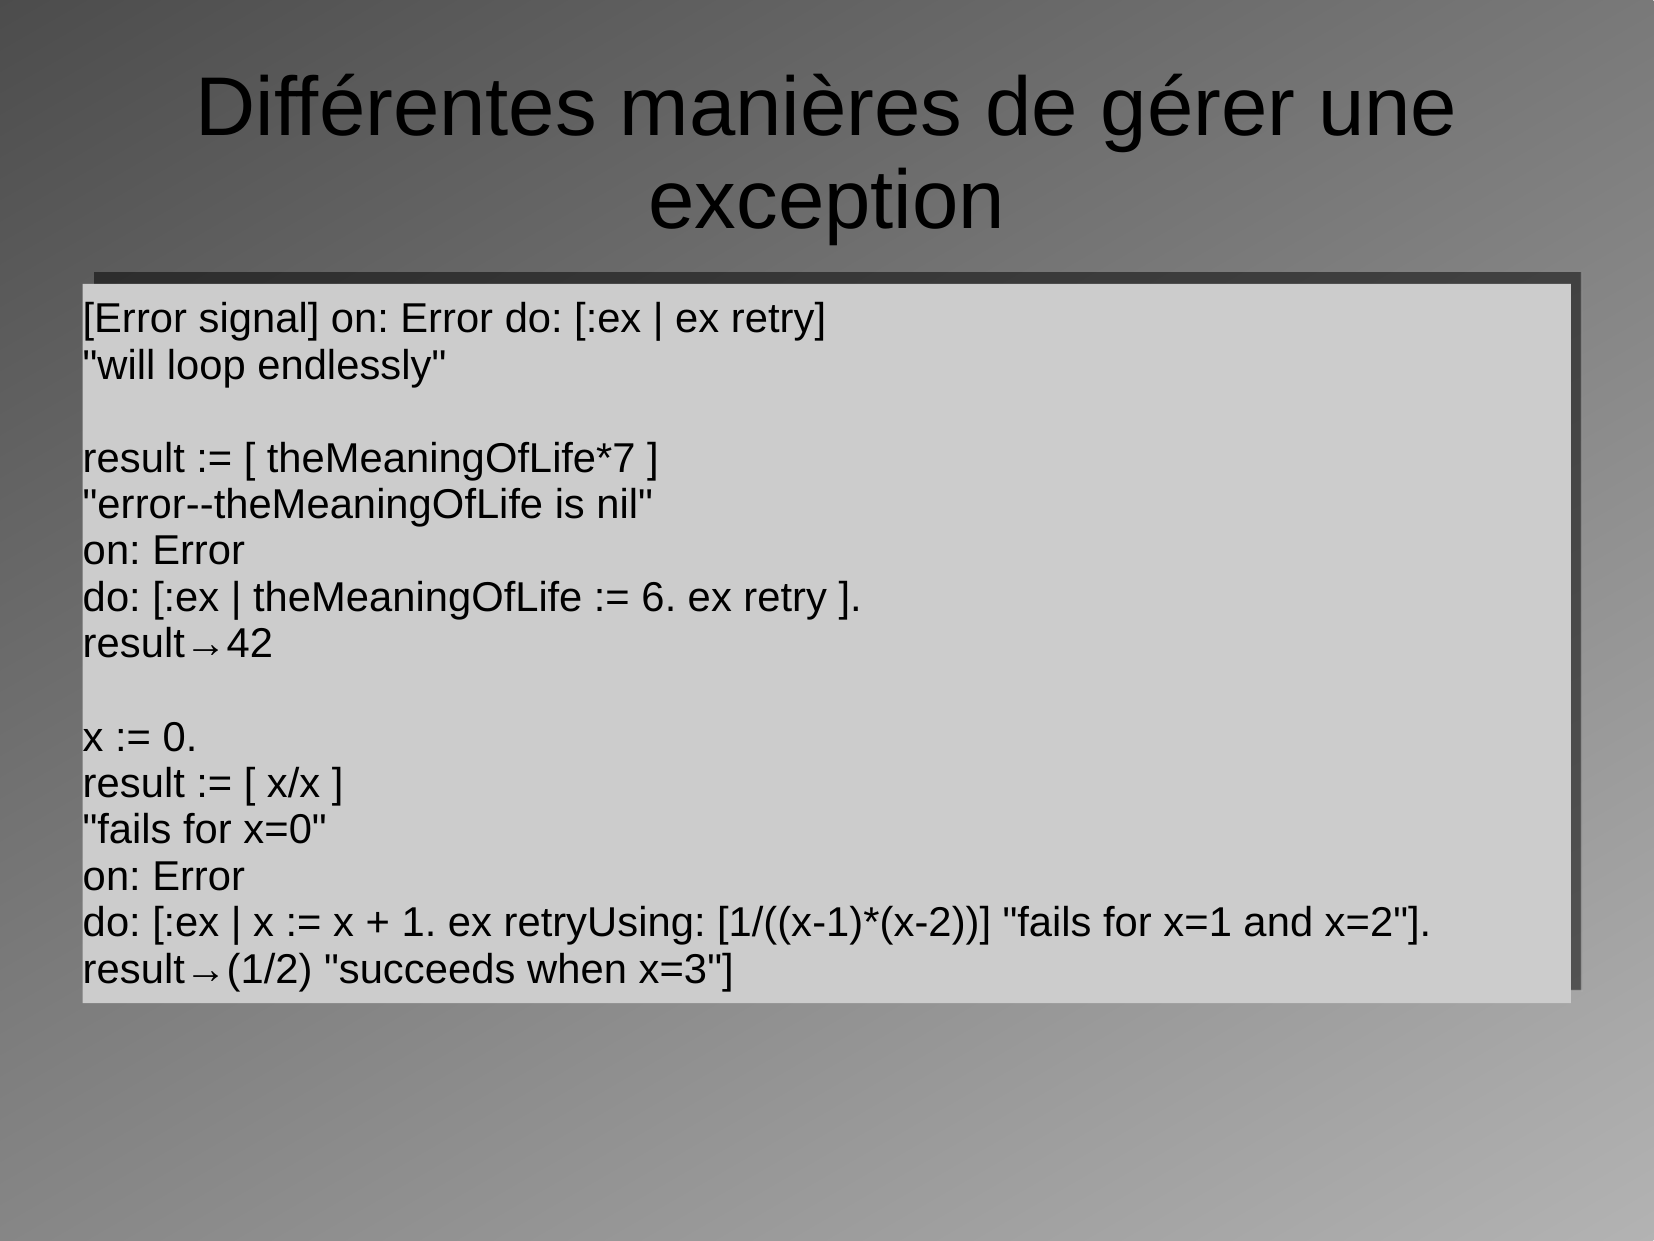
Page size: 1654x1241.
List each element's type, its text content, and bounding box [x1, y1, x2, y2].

subtitle [Error signal] on: Error do: [:ex | ex retry] "will loop endlessly" result := [ theMeaningOfLife*7 ] "error--theMeaningOfLife is nil" on: Error do: [:ex | theMeaningOfLife := 6. ex retry ]. result→42 x := 0. result := [ x/x ] "fails for x=0" on: Error do: [:ex | x := x + 1. ex retryUsing: [1/((x-1)*(x-2))] "fails for x=1 and x=2"]. result→(1/2) "succeeds when x=3"] [82, 283, 1571, 1004]
title Différentes manières de gérer une exception [82, 49, 1571, 257]
